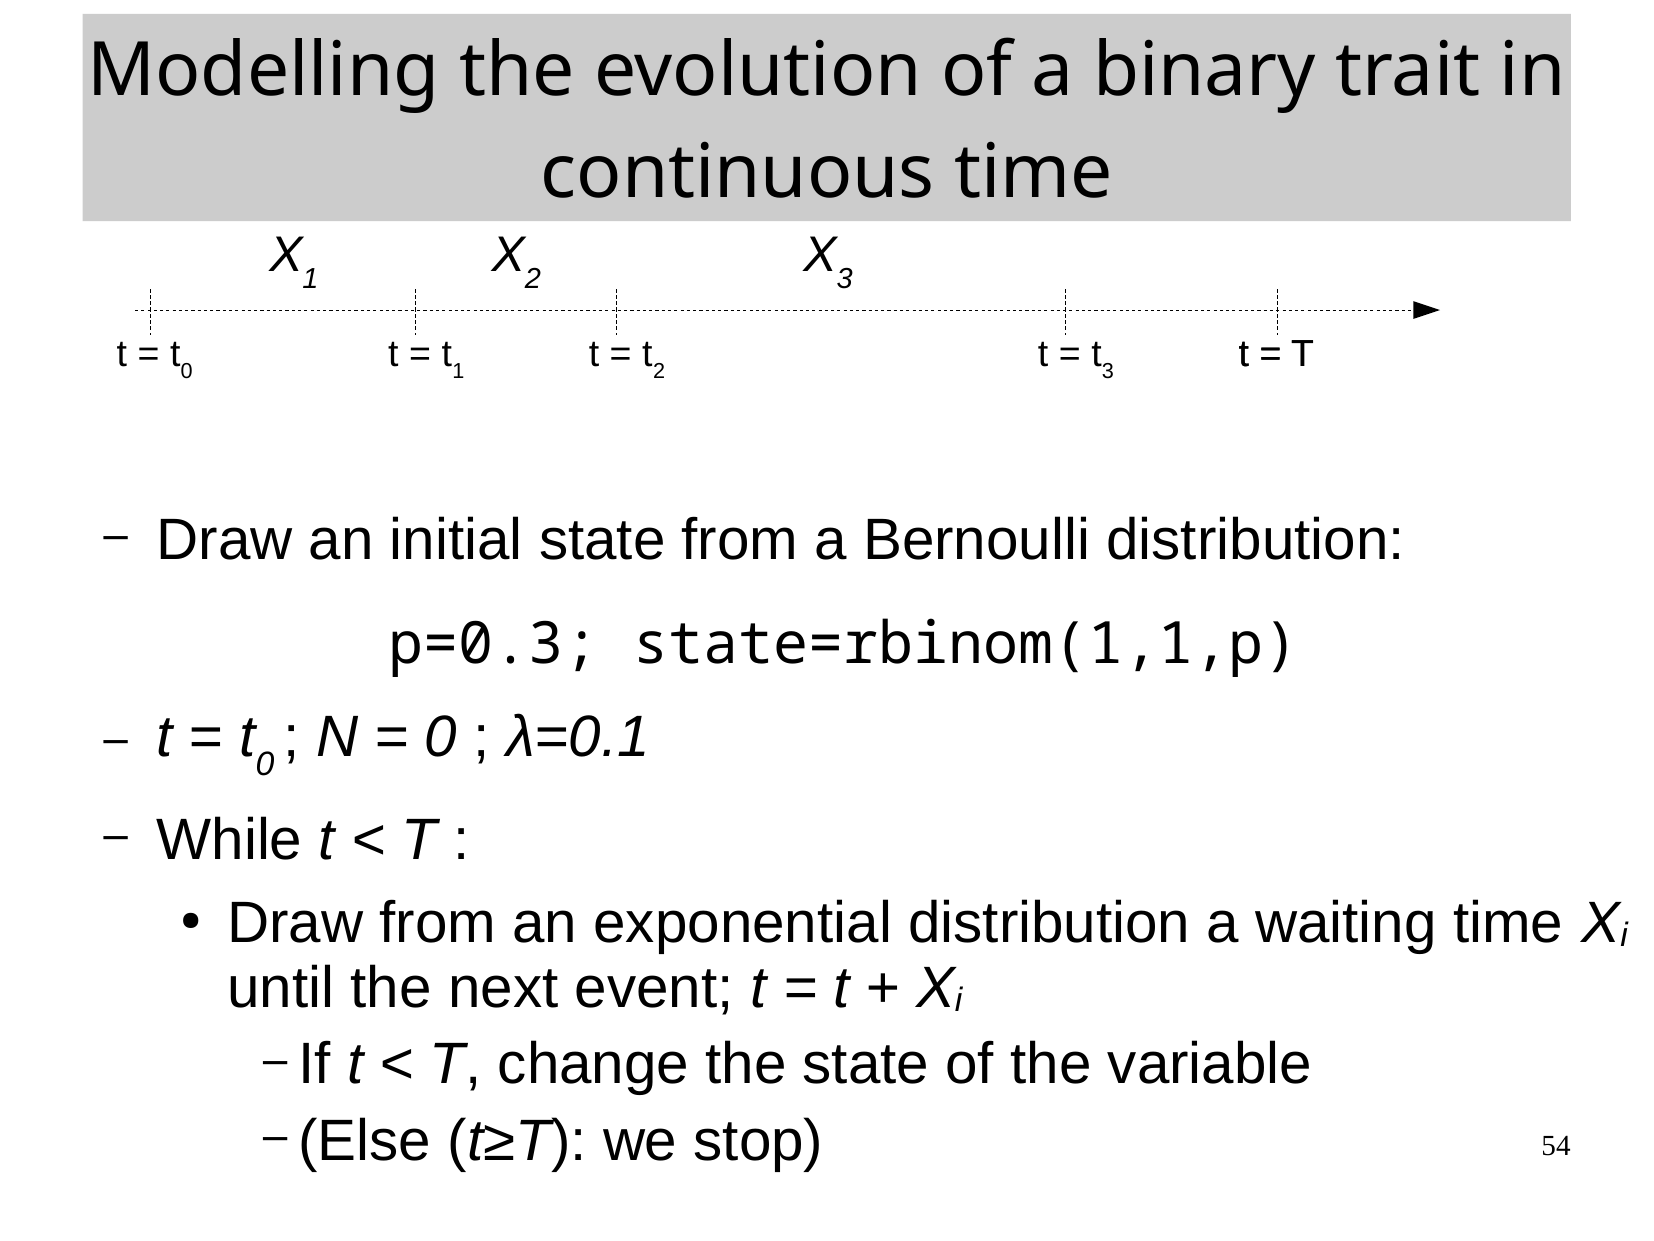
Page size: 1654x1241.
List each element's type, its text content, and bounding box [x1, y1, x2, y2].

text_box X1 [254, 219, 361, 358]
list Draw an initial state from a Bernoulli distribution: p=0.3; state=rbinom(1,1,p) t = t0 ; N = 0 ; λ=0.1 While t < T : Draw from an exponential distribution a waiting time Xi until the next event; t = t + Xi If t < T, change the state of the variable (Else (t≥T): we stop) [15, 408, 1636, 1198]
text_box t = t2 [574, 325, 683, 391]
text_box t = T [1223, 325, 1333, 382]
text_box X3 [788, 219, 886, 358]
title Modelling the evolution of a binary trait in continuous time [82, 13, 1571, 222]
text_box X2 [476, 219, 579, 358]
text_box t = t3 [1023, 325, 1132, 391]
text_box t = t0 [101, 325, 211, 391]
text_box t = t1 [373, 325, 482, 391]
